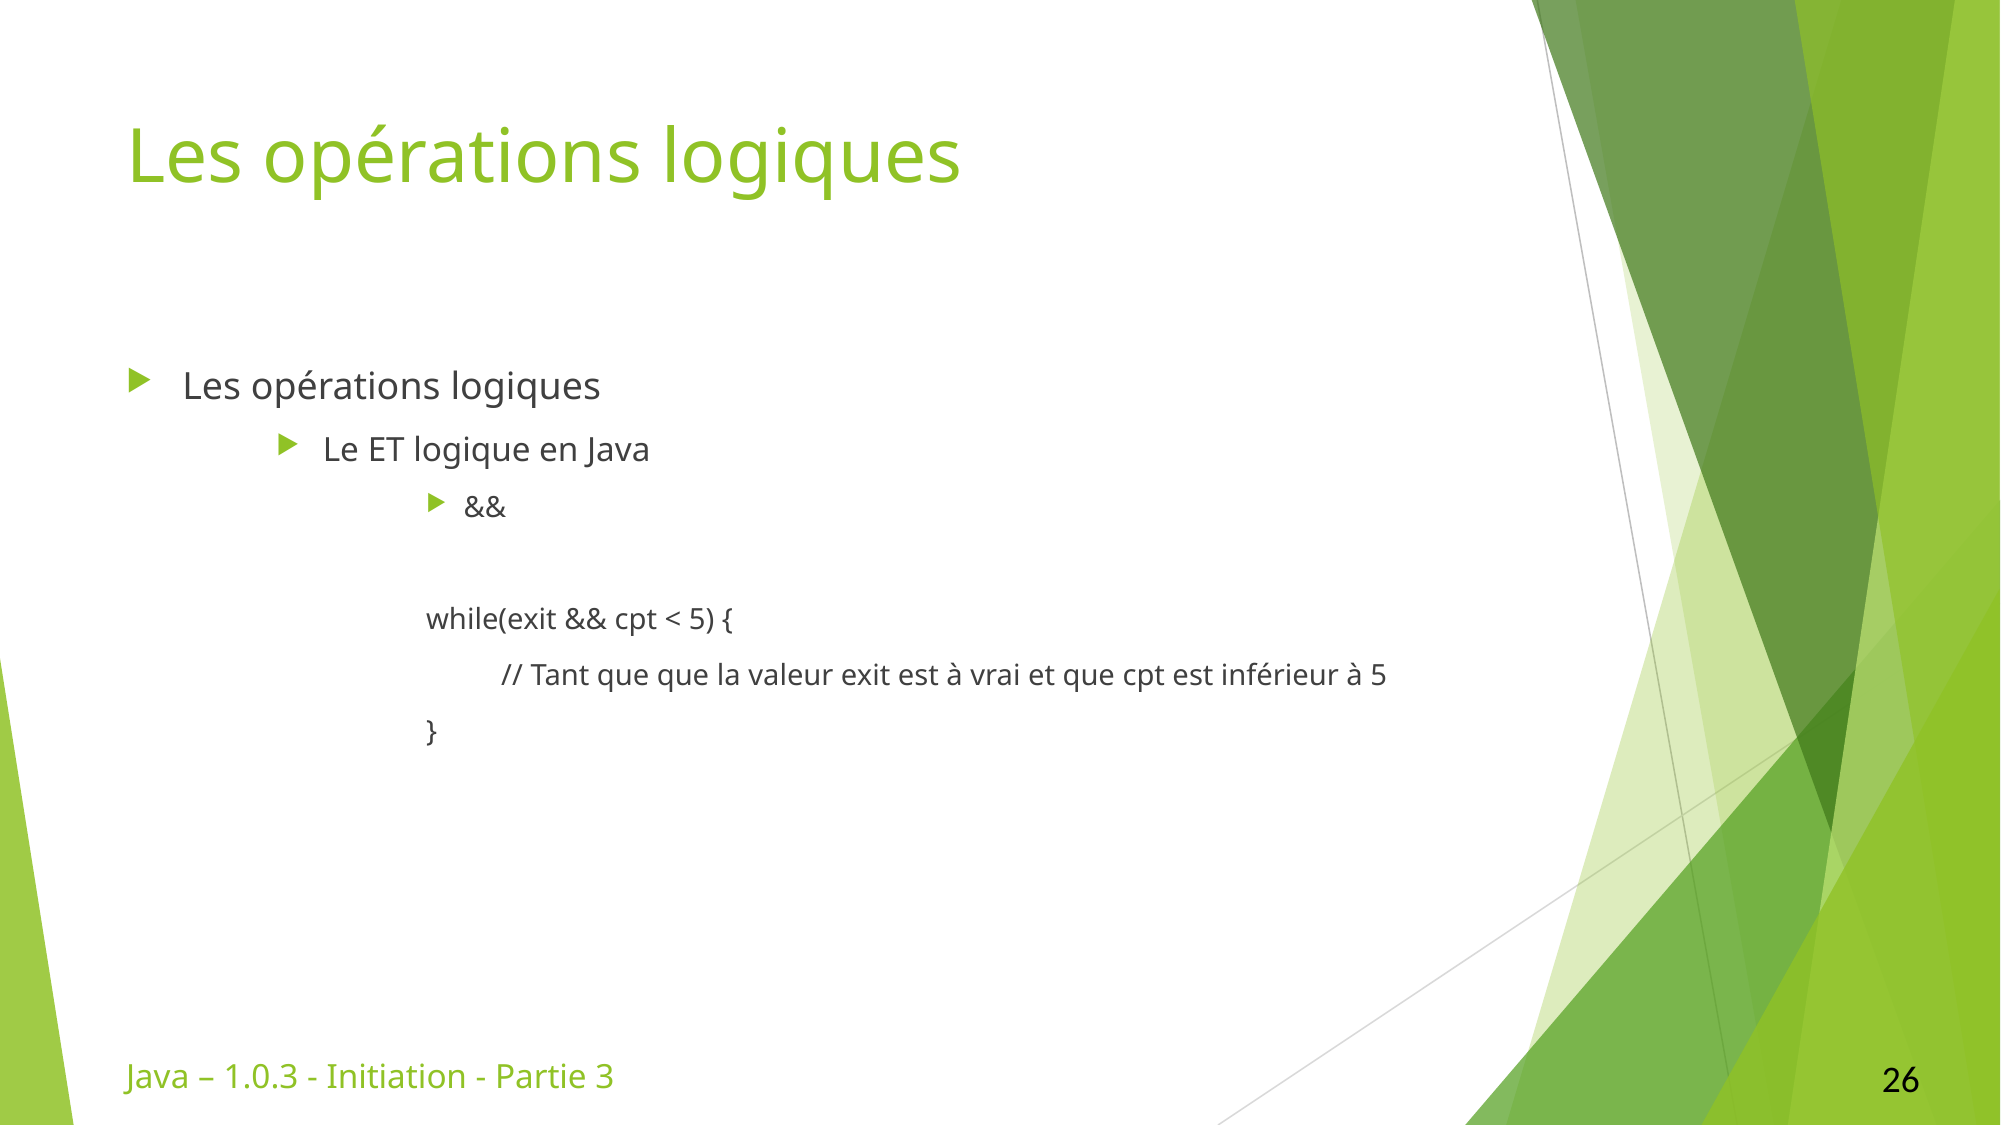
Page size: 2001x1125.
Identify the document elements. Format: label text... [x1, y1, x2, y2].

text_box Java – 1.0.3 - Initiation - Partie 3 [111, 1047, 1094, 1109]
list Les opérations logiques Le ET logique en Java && while(exit && cpt < 5) { // Tant que que la valeur exit est à vrai et que cpt est inférieur à 5 } [111, 354, 1522, 1048]
title Les opérations logiques [111, 99, 1522, 317]
text_box [1866, 1047, 1979, 1108]
